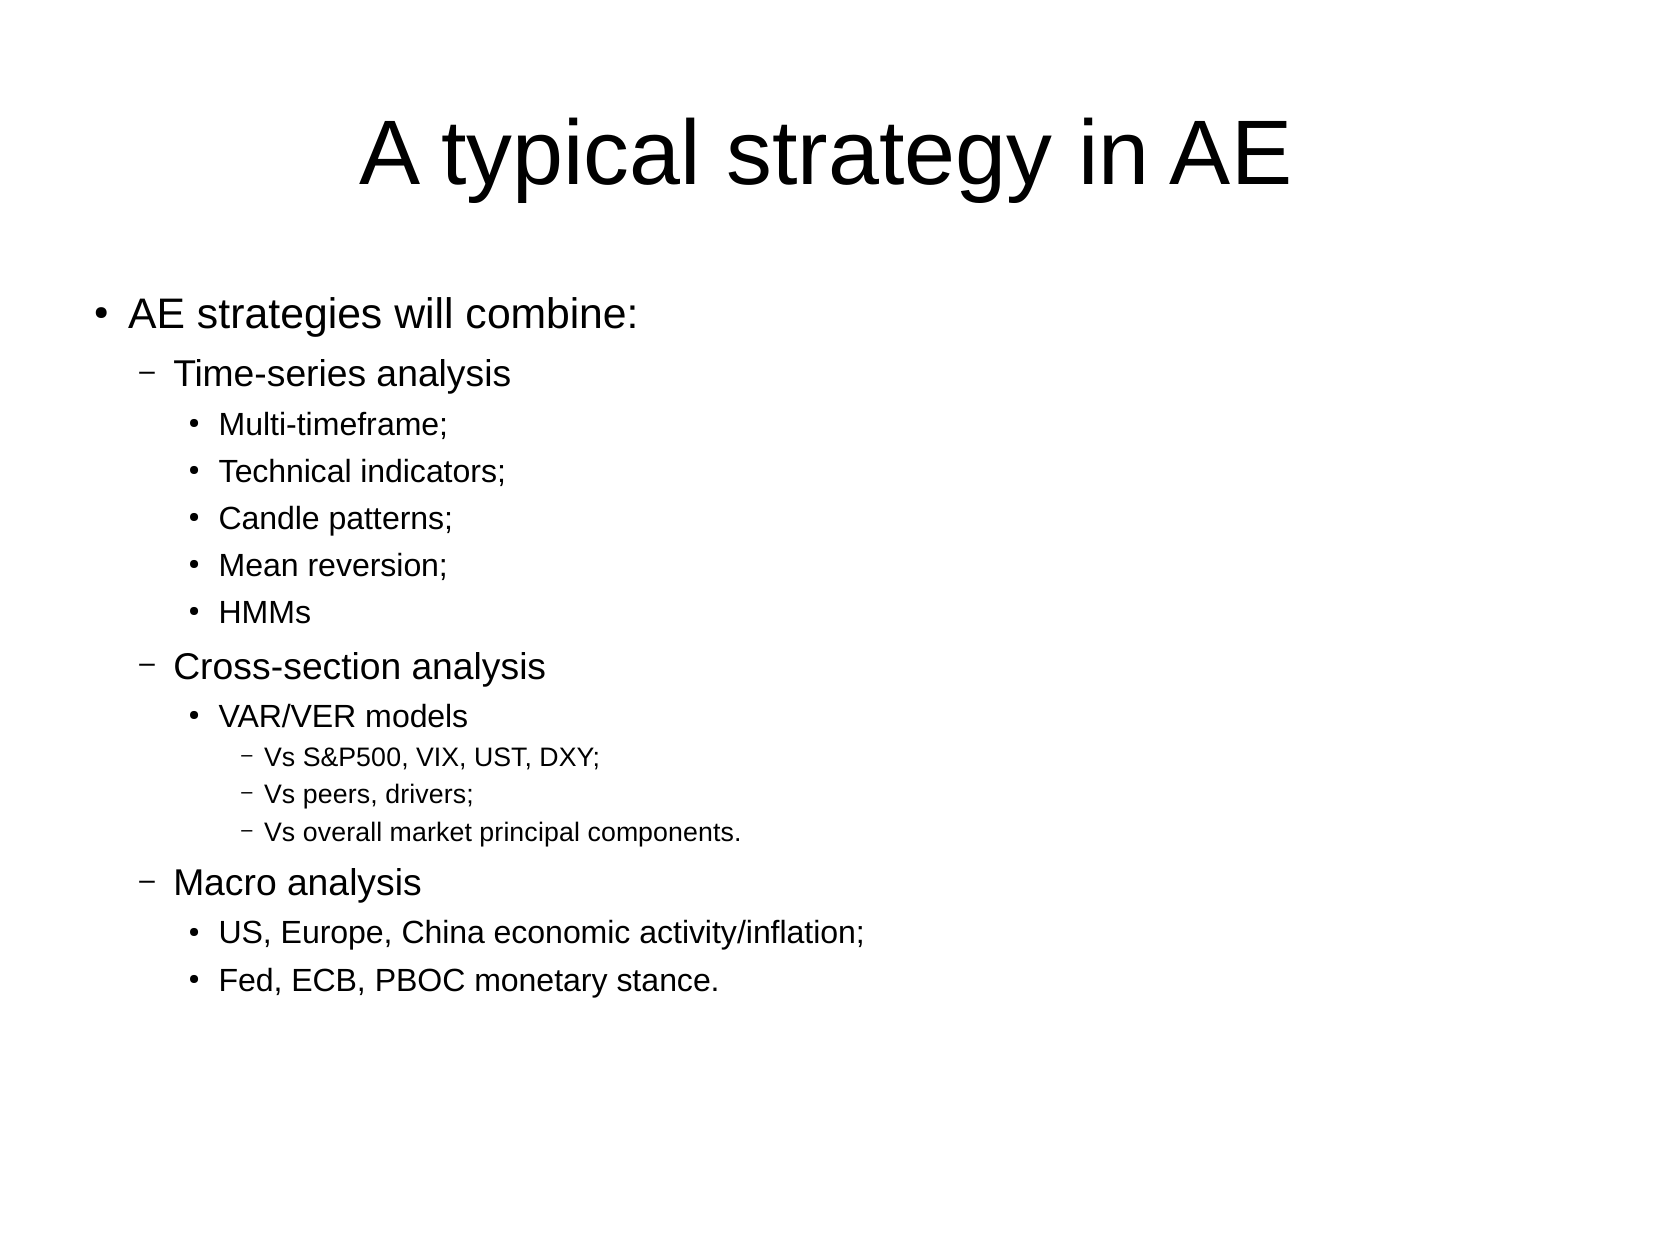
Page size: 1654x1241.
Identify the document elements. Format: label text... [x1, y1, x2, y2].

title A typical strategy in AE [82, 49, 1571, 257]
list AE strategies will combine: Time-series analysis Multi-timeframe; Technical indicators; Candle patterns; Mean reversion; HMMs Cross-section analysis VAR/VER models Vs S&P500, VIX, UST, DXY; Vs peers, drivers; Vs overall market principal components. Macro analysis US, Europe, China economic activity/inflation; Fed, ECB, PBOC monetary stance. [82, 290, 1571, 1010]
